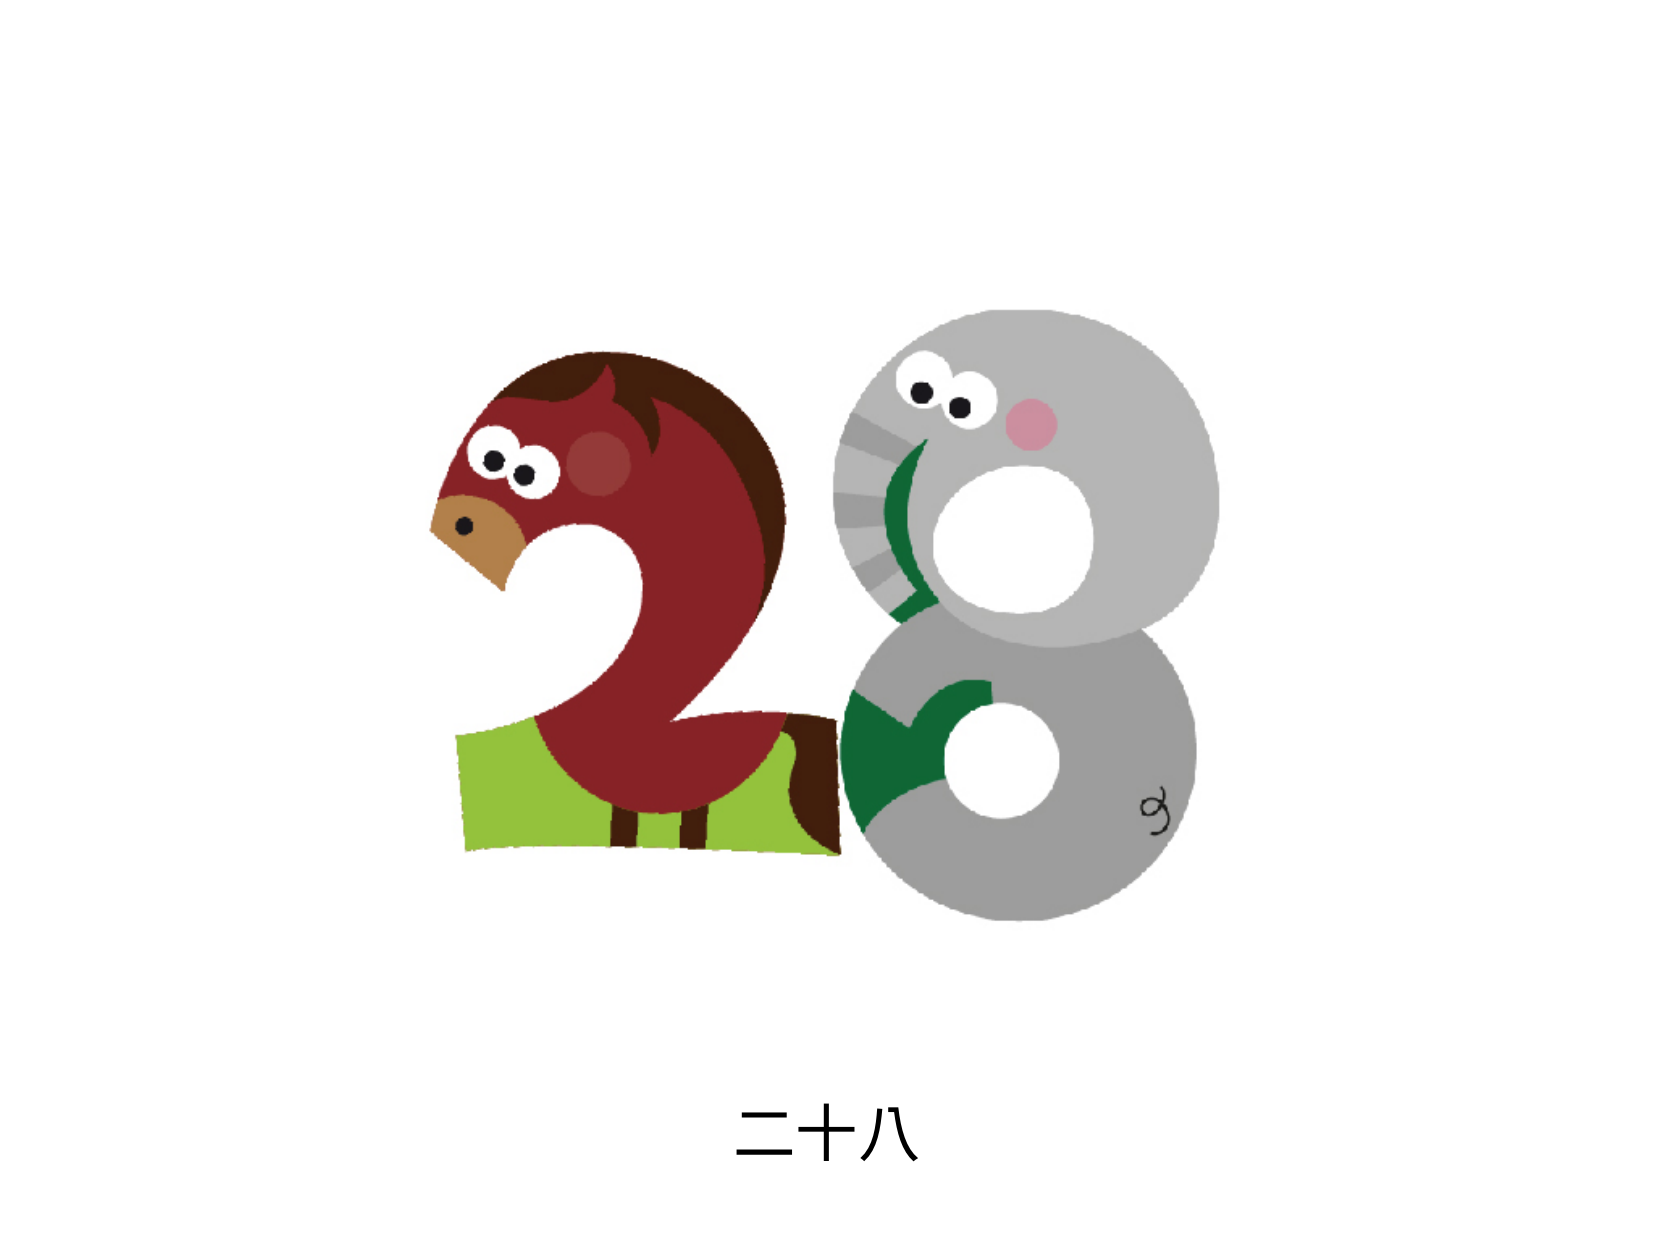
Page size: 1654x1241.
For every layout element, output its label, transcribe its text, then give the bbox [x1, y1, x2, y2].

picture [0, 0, 1654, 1241]
title 二十八 [82, 1025, 1571, 1233]
